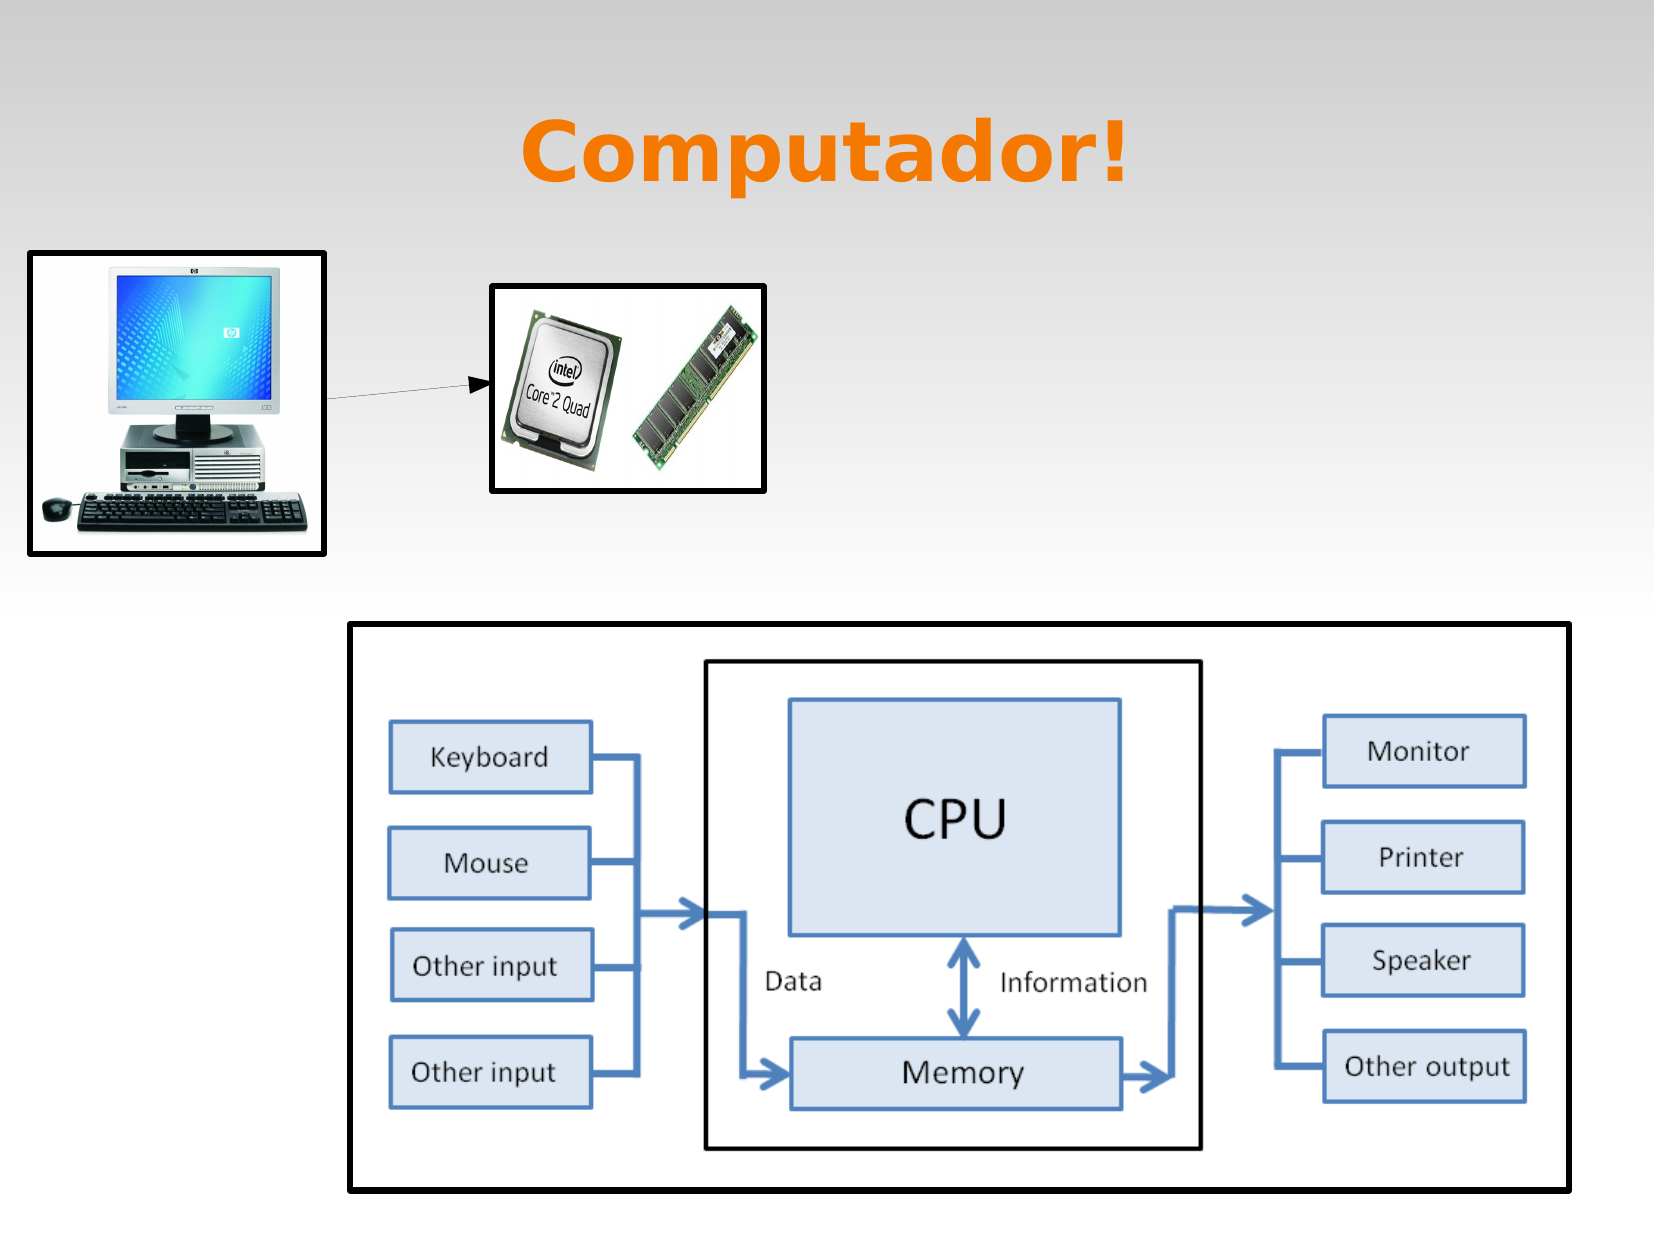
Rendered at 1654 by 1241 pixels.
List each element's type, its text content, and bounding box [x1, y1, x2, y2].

title Computador! [82, 49, 1571, 257]
picture [352, 627, 1567, 1188]
picture [33, 256, 321, 551]
picture [495, 289, 761, 489]
